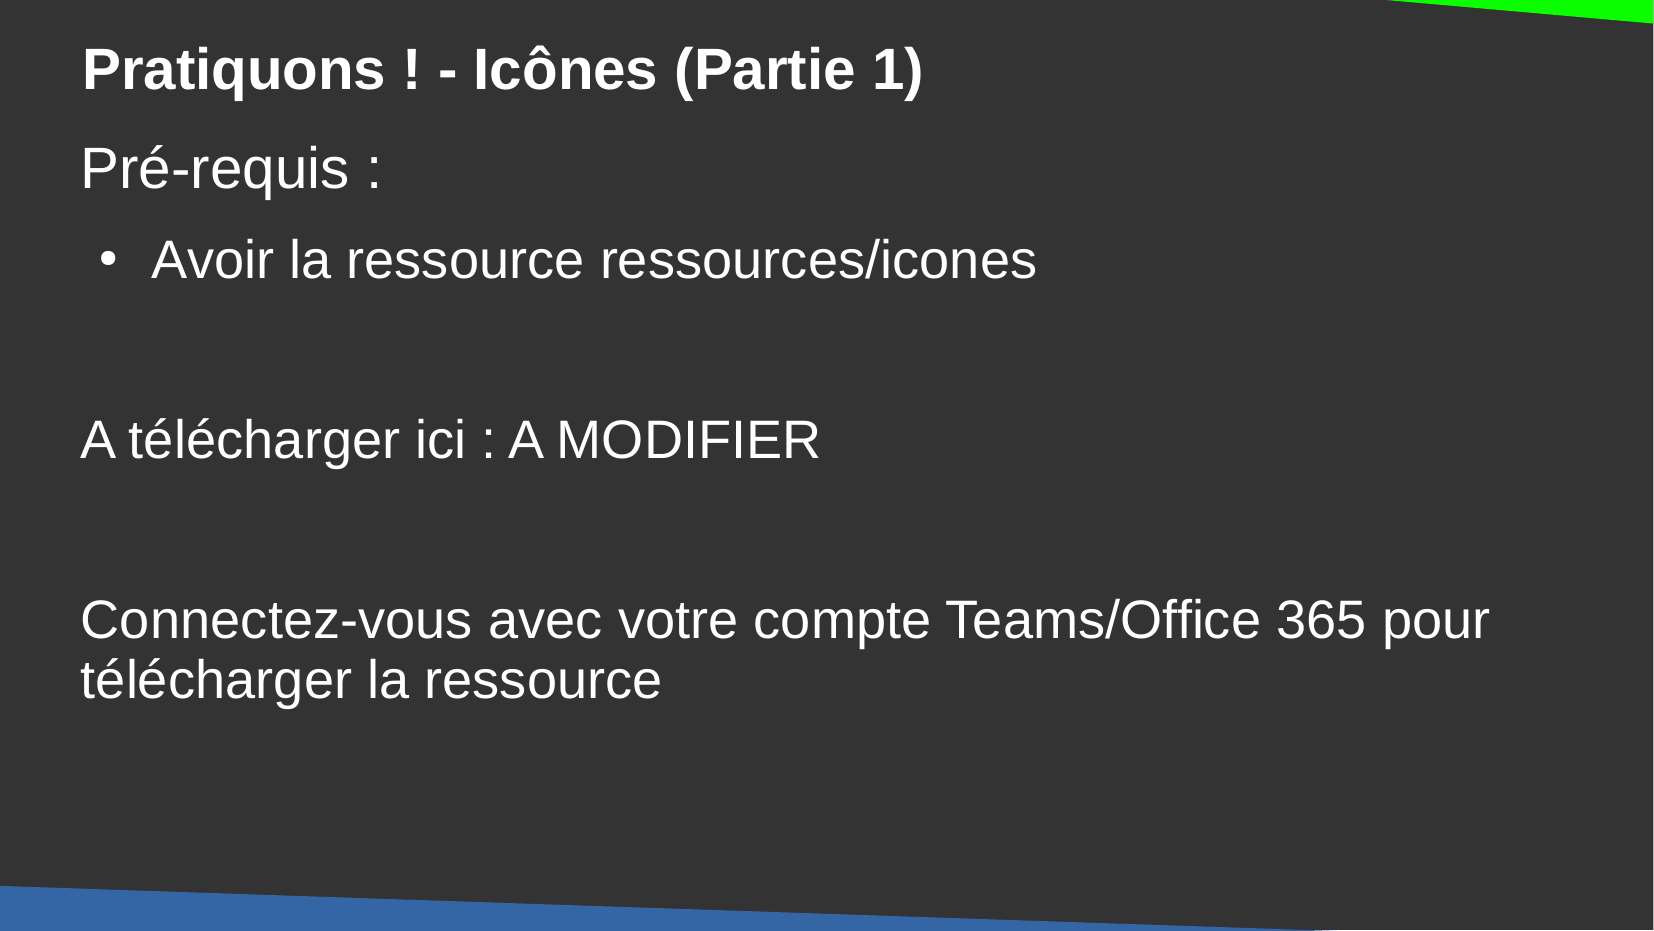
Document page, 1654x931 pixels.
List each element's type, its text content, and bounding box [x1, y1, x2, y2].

text_box [1386, 0, 1654, 24]
list Pré-requis : Avoir la ressource ressources/icones A télécharger ici : A MODIFIER Connectez-vous avec votre compte Teams/Office 365 pour télécharger la ressource [80, 135, 1620, 721]
text_box [0, 885, 1337, 931]
title Pratiquons ! - Icônes (Partie 1) [82, 37, 1571, 114]
